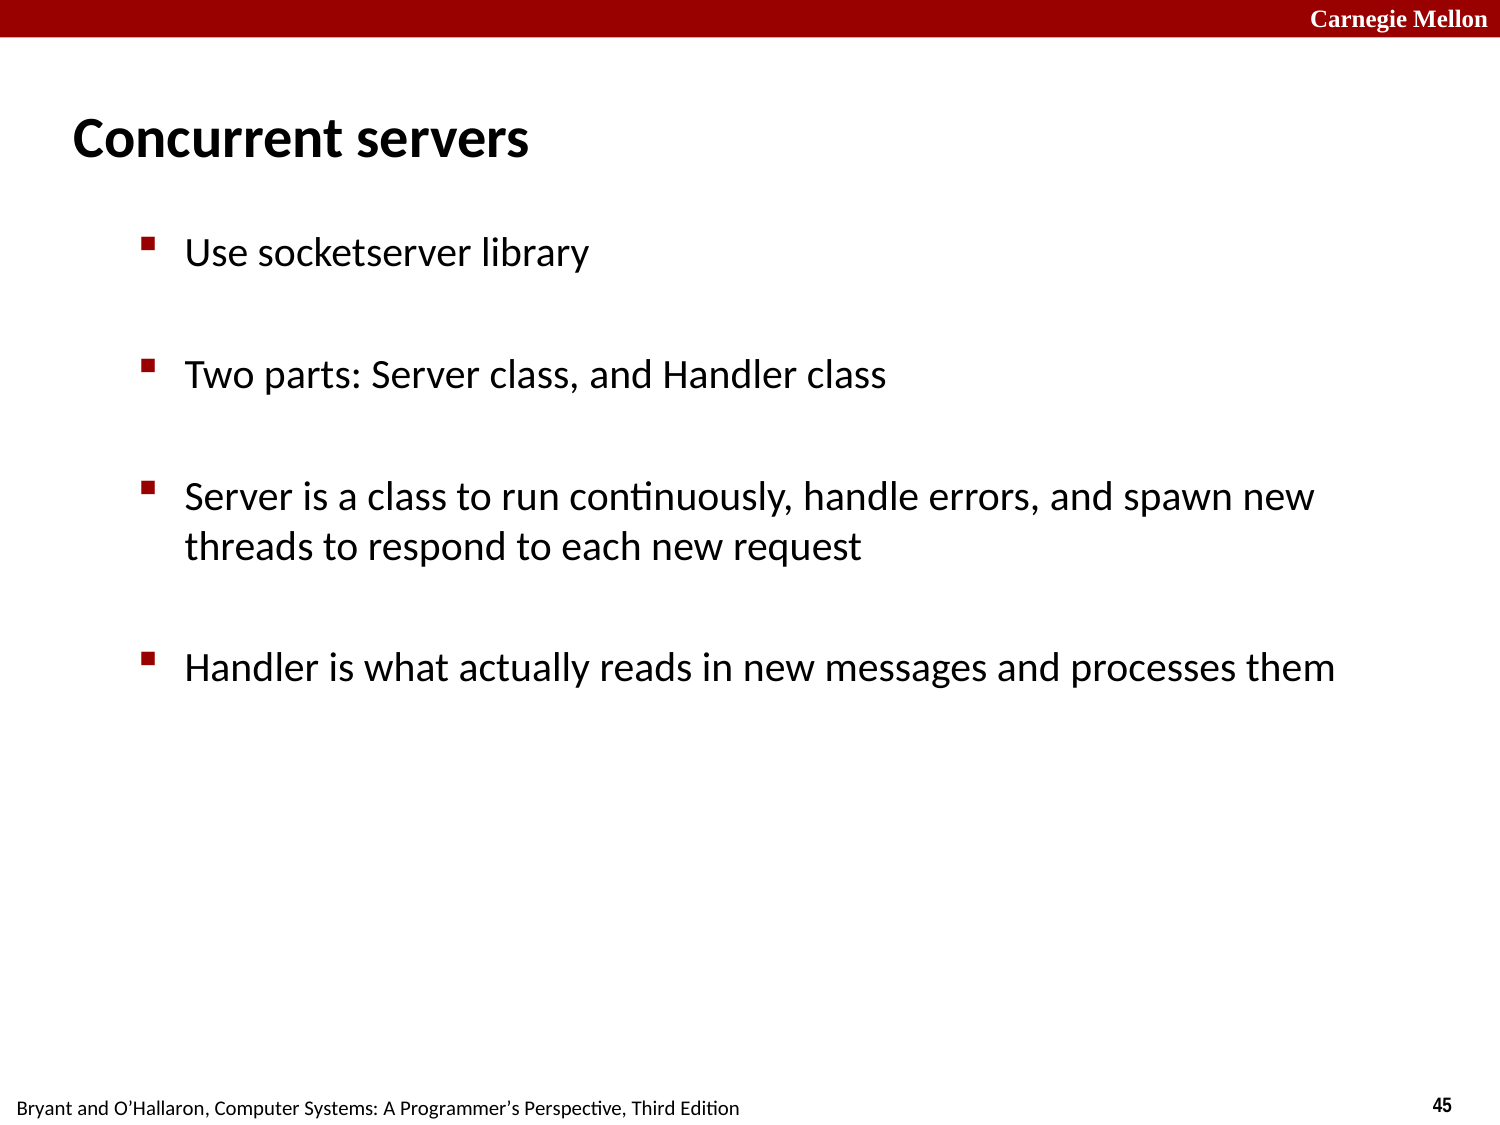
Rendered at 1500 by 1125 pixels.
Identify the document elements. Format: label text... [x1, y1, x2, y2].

title Concurrent servers [58, 71, 1304, 197]
list Use socketserver library Two parts: Server class, and Handler class Server is a class to run continuously, handle errors, and spawn new threads to respond to each new request Handler is what actually reads in new messages and processes them [47, 217, 1411, 550]
